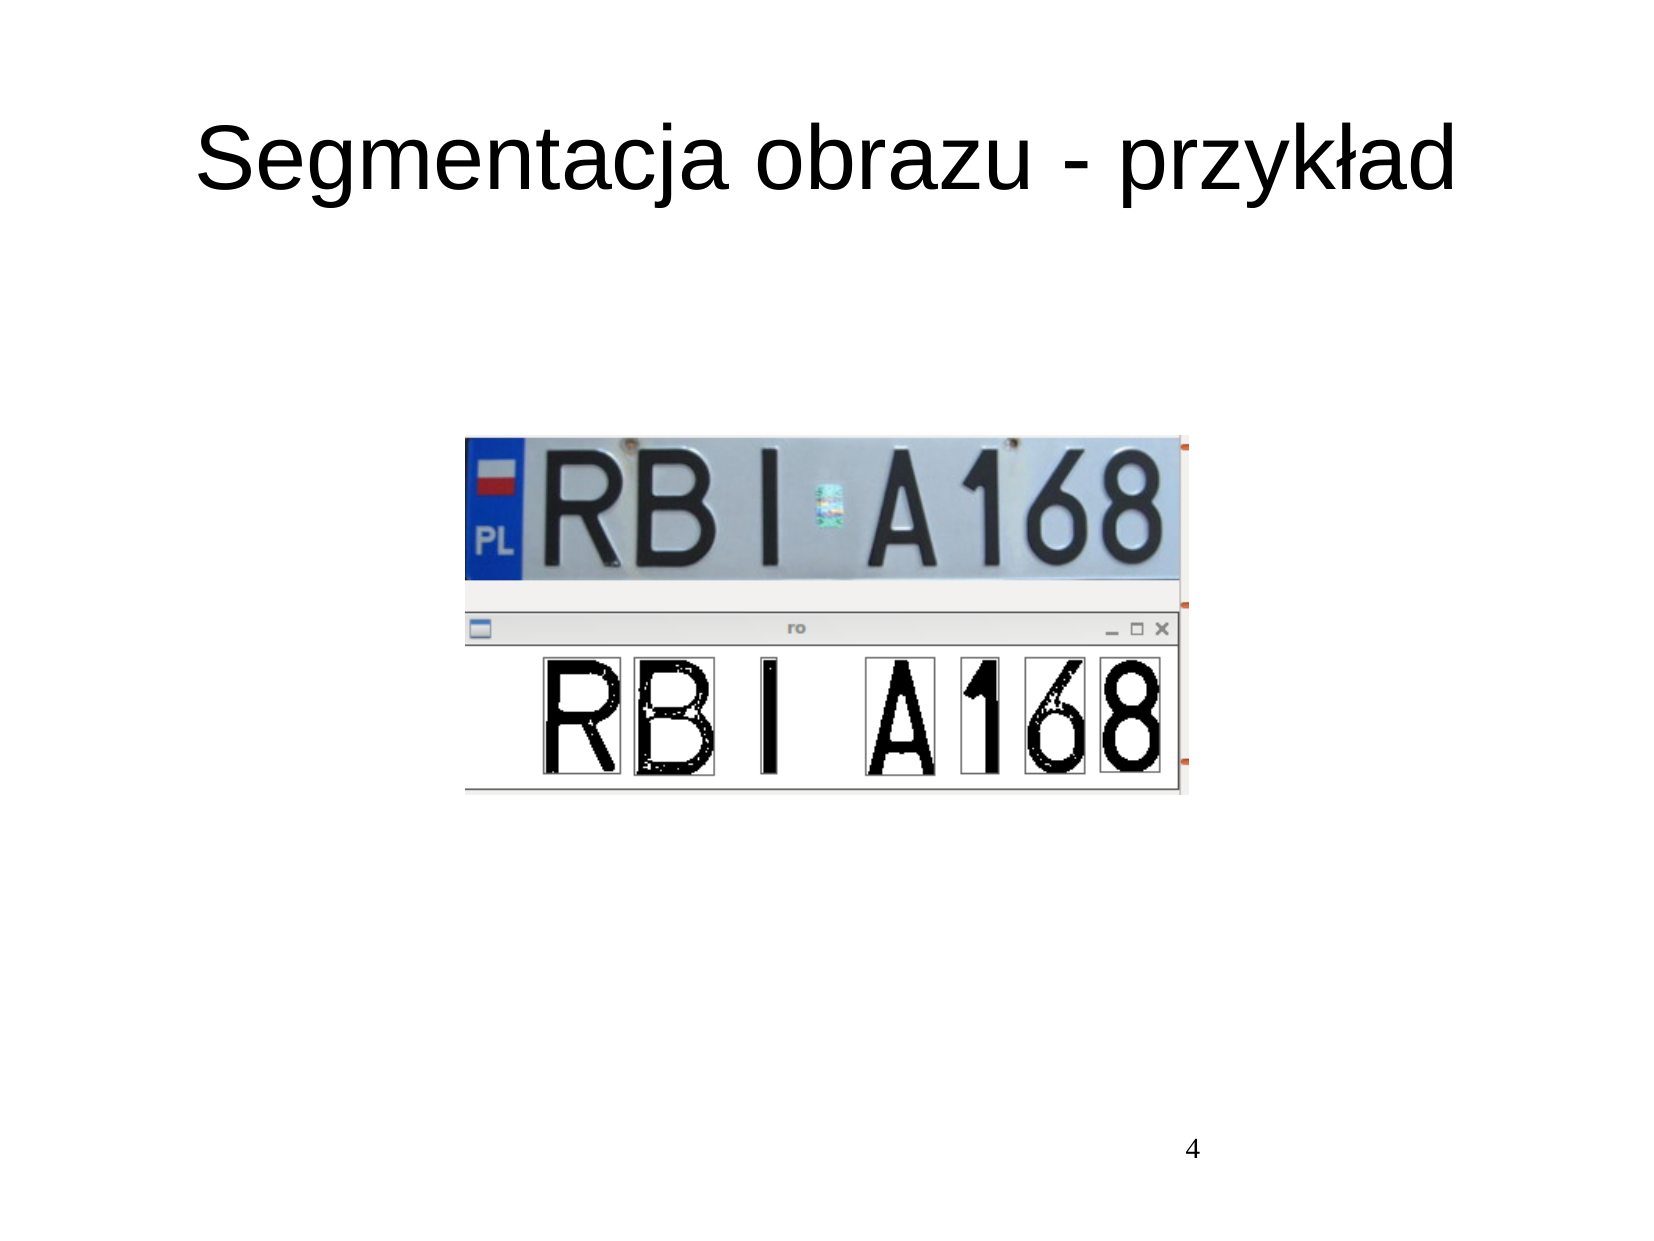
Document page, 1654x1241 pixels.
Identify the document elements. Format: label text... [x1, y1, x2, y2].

picture [465, 435, 1189, 796]
title Segmentacja obrazu - przykład [82, 49, 1571, 257]
